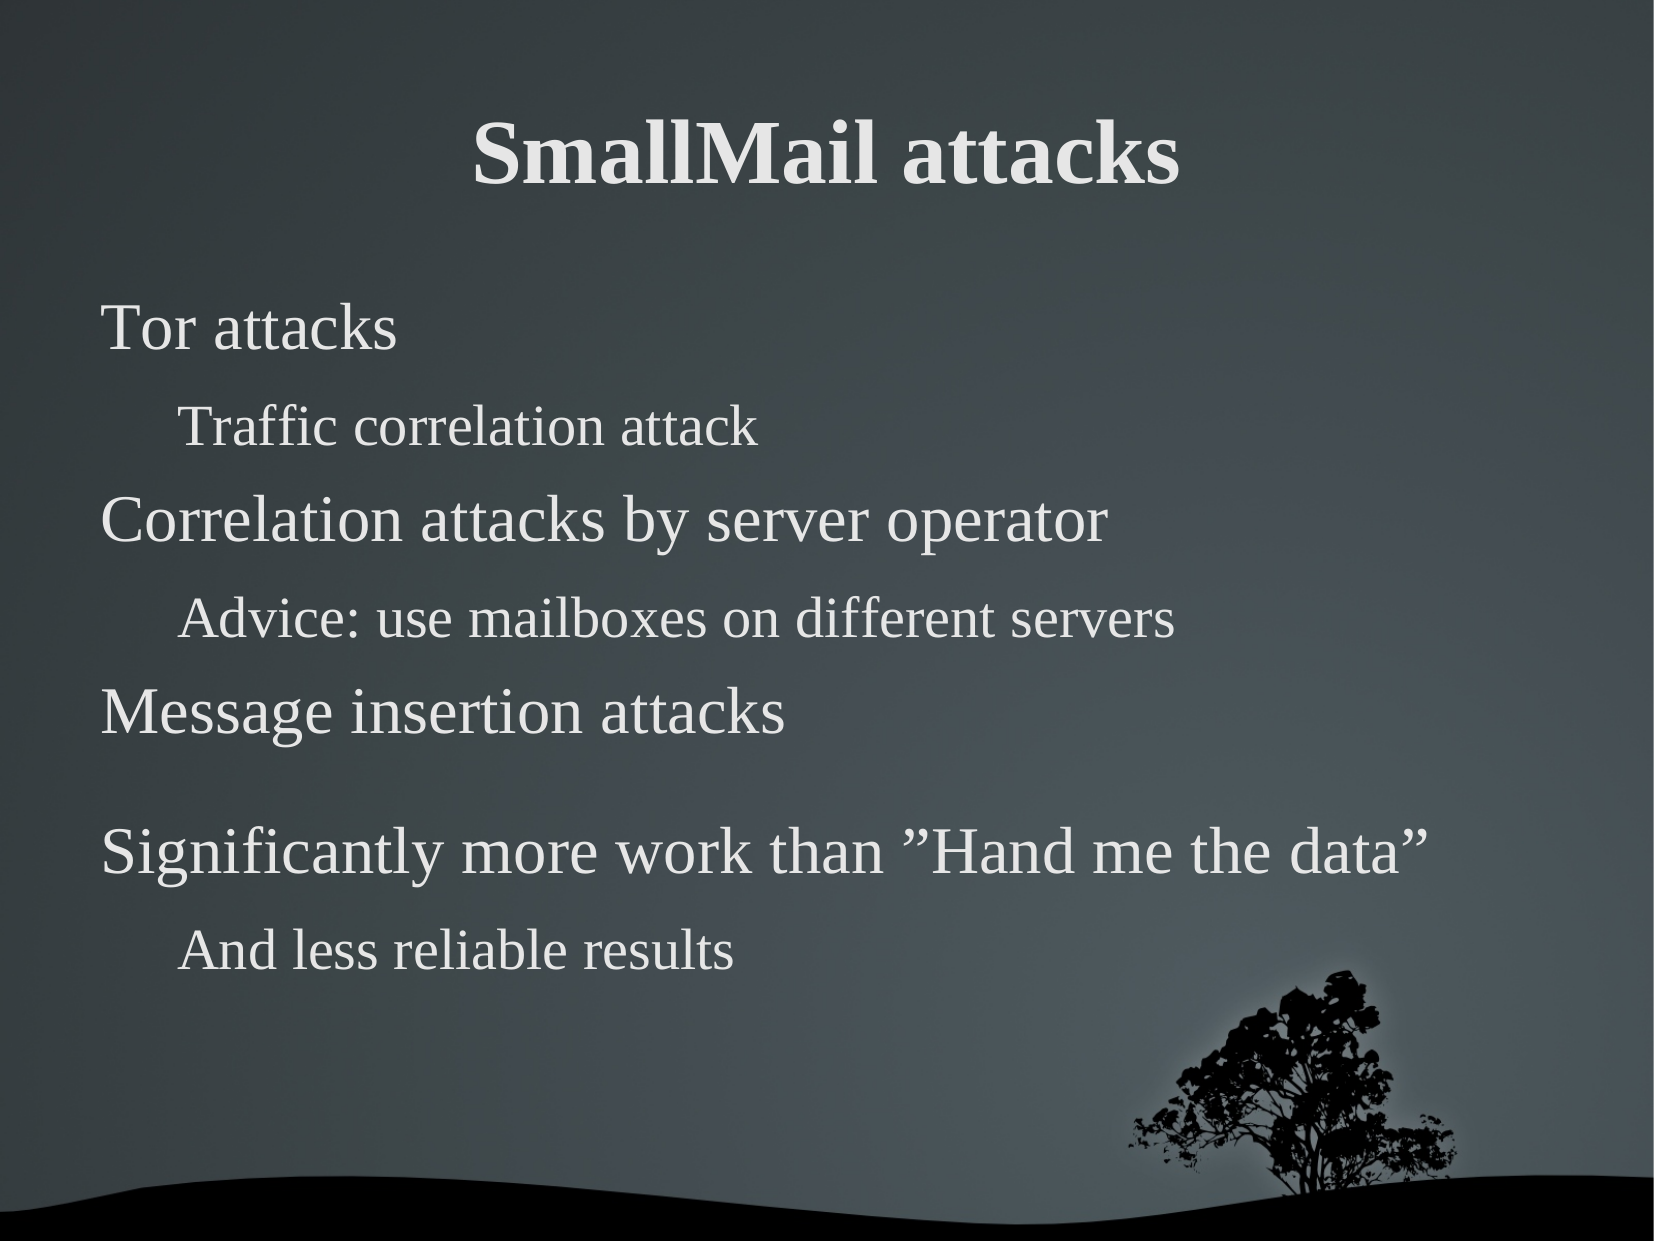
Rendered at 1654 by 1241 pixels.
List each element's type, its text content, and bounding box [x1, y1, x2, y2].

picture [0, 0, 1654, 1241]
title SmallMail attacks [82, 56, 1571, 250]
list Tor attacks Traffic correlation attack Correlation attacks by server operator Advice: use mailboxes on different servers Message insertion attacks Significantly more work than ”Hand me the data” And less reliable results [82, 290, 1571, 1114]
